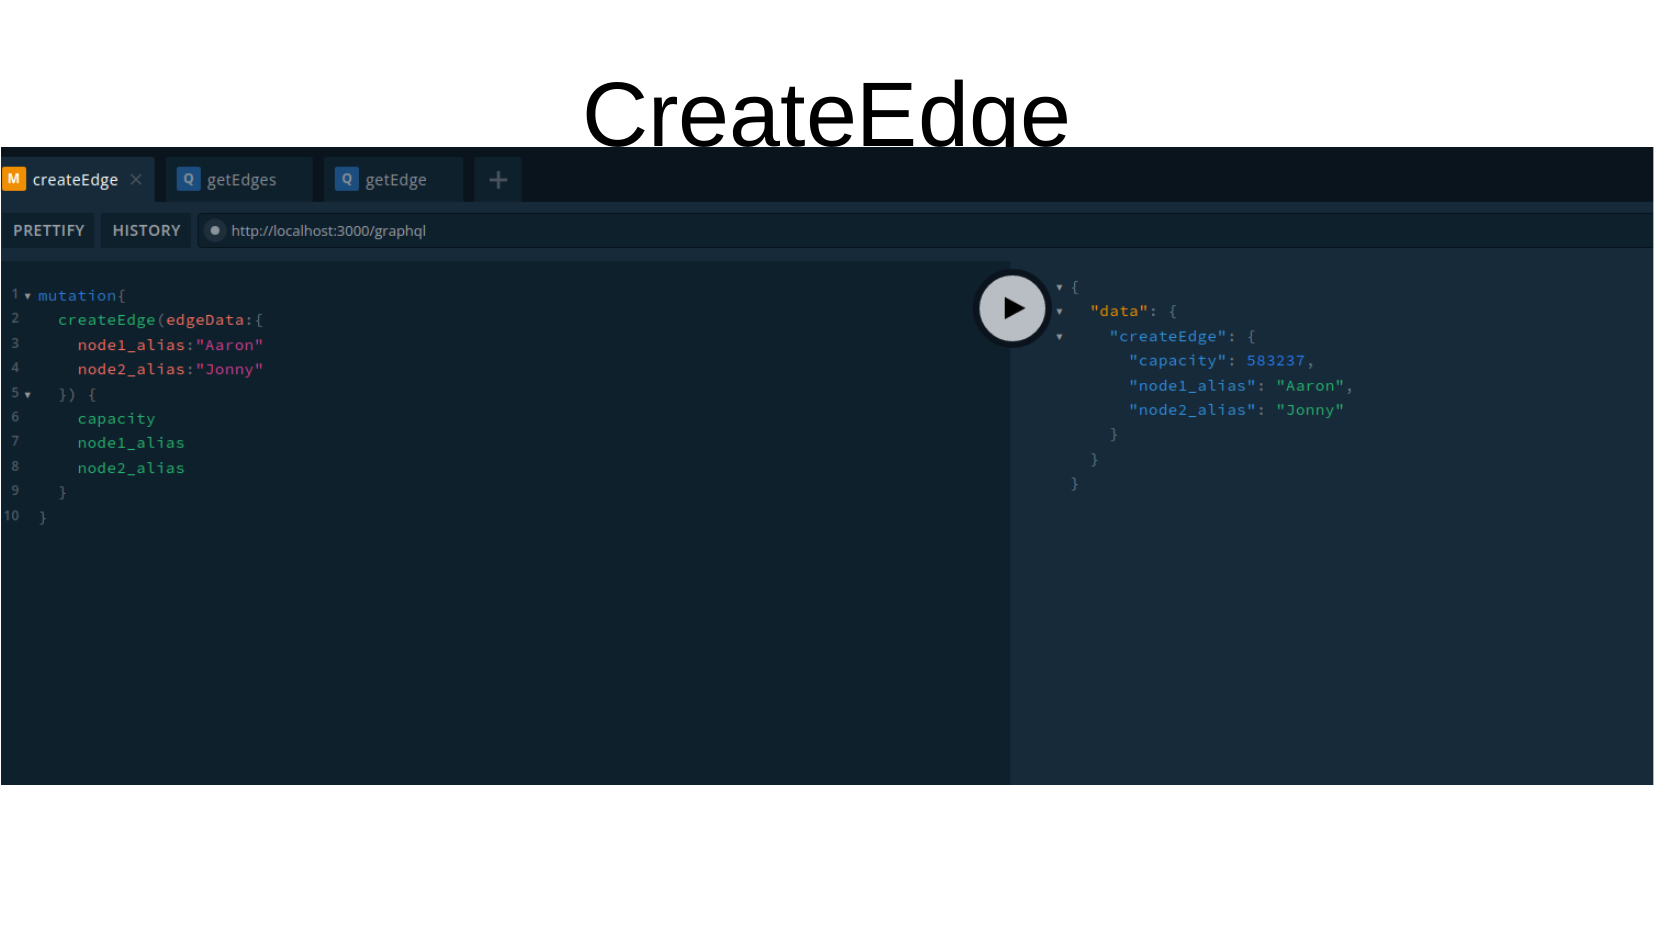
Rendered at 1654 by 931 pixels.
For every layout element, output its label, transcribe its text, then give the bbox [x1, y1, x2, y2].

picture [1, 147, 1654, 785]
title CreateEdge [82, 37, 1571, 147]
